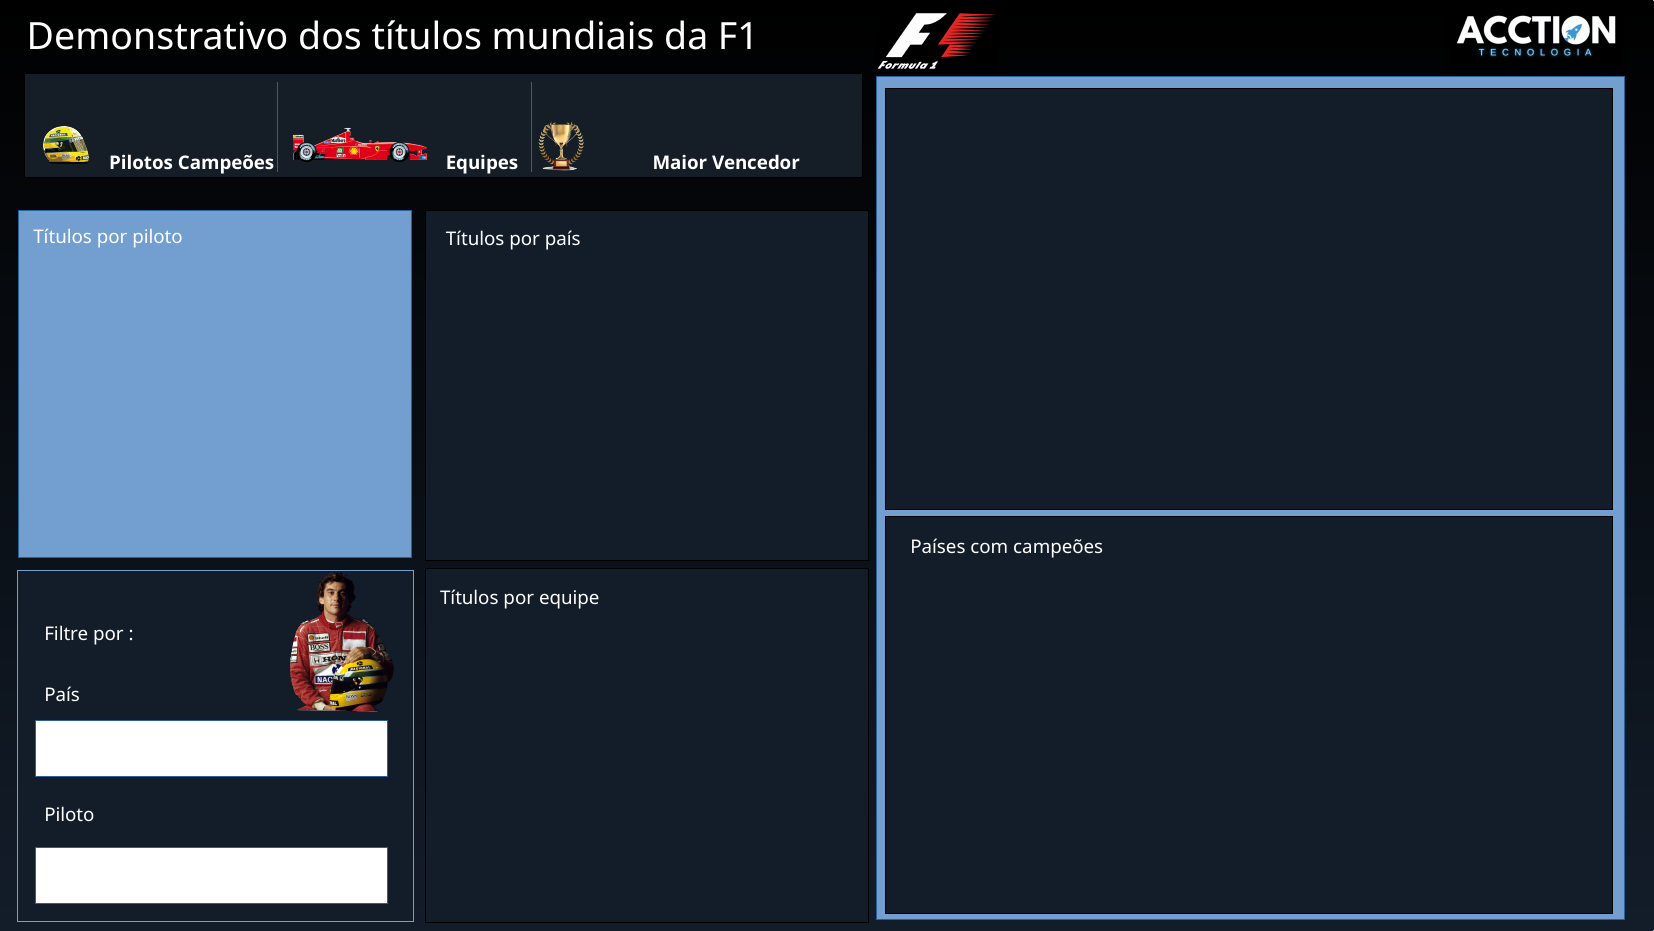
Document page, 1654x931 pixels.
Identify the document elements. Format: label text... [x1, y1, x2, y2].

text_box Países com campeões [895, 526, 1387, 571]
text_box País [29, 673, 182, 712]
text_box Equipes [431, 141, 544, 195]
picture [531, 118, 590, 172]
picture [43, 126, 89, 164]
text_box [24, 73, 863, 178]
text_box [425, 210, 869, 561]
picture [293, 111, 427, 179]
picture [1446, 0, 1625, 70]
text_box [425, 568, 869, 923]
text_box Títulos por piloto [18, 215, 355, 260]
text_box Títulos por equipe [473, 576, 725, 617]
picture [260, 569, 473, 713]
text_box [18, 210, 412, 558]
picture [875, 11, 999, 71]
text_box Demonstrativo dos títulos mundiais da F1 [11, 2, 780, 63]
text_box [17, 570, 414, 921]
text_box Piloto [29, 794, 182, 833]
text_box Títulos por país [431, 218, 731, 258]
text_box Pilotos Campeões [94, 141, 293, 176]
text_box Maior Vencedor [637, 141, 876, 195]
text_box [876, 76, 1625, 920]
text_box Filtre por : [29, 613, 182, 652]
